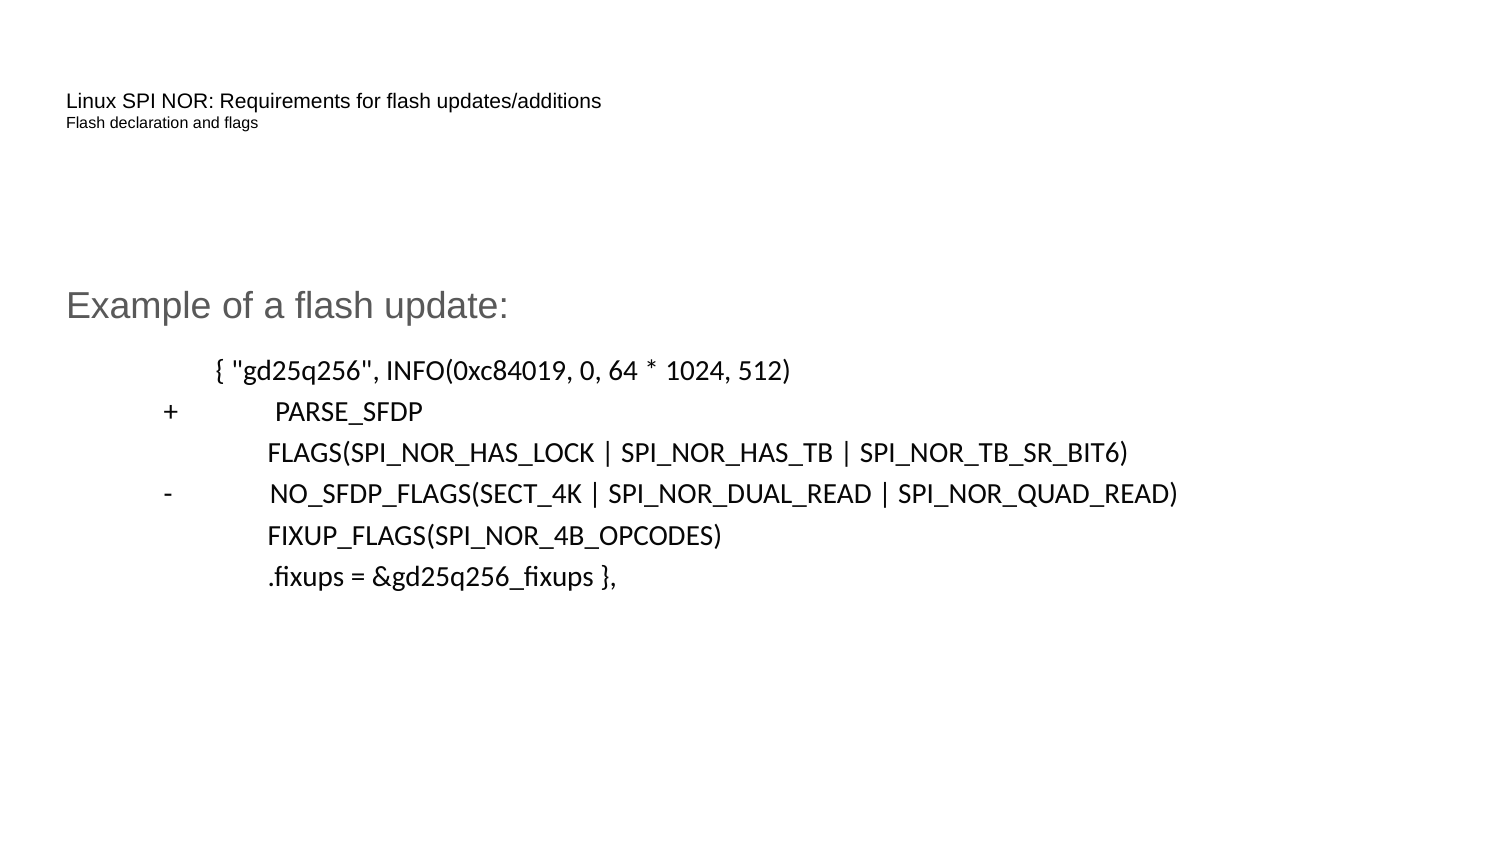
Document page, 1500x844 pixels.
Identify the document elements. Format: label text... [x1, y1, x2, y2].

title Linux SPI NOR: Requirements for flash updates/additions Flash declaration and flags [51, 72, 1449, 167]
list Example of a flash update: { "gd25q256", INFO(0xc84019, 0, 64 * 1024, 512) + PARSE_SFDP FLAGS(SPI_NOR_HAS_LOCK | SPI_NOR_HAS_TB | SPI_NOR_TB_SR_BIT6) - NO_SFDP_FLAGS(SECT_4K | SPI_NOR_DUAL_READ | SPI_NOR_QUAD_READ) FIXUP_FLAGS(SPI_NOR_4B_OPCODES) .fixups = &gd25q256_fixups }, [51, 189, 1449, 750]
